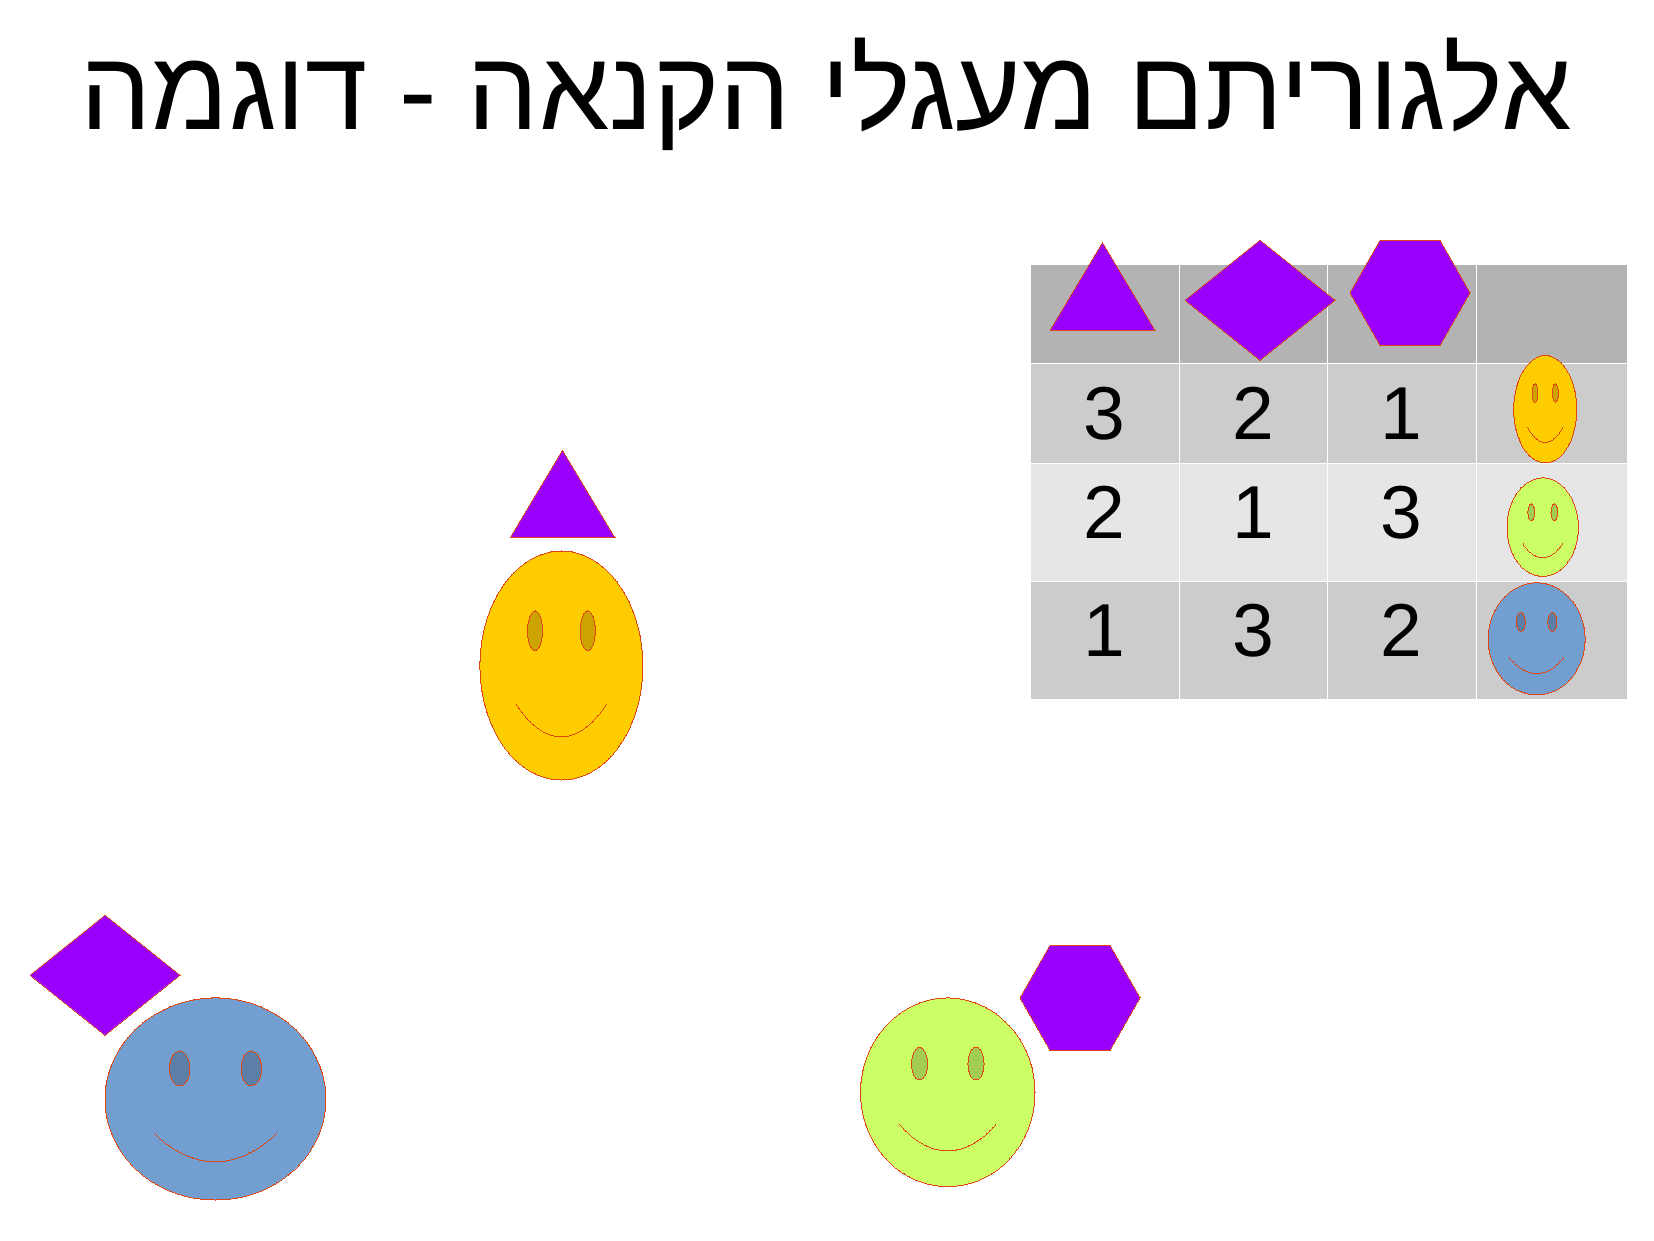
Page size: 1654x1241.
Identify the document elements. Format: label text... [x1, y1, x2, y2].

table_cell 2 [1328, 582, 1476, 699]
table_cell 2 [1180, 364, 1327, 463]
table_cell [1477, 582, 1627, 699]
text_box [105, 997, 326, 1201]
table_cell [1477, 464, 1627, 581]
text_box [1185, 240, 1336, 361]
table_cell [1477, 364, 1540, 463]
text_box [1020, 945, 1141, 1051]
table_cell 3 [1031, 364, 1179, 463]
text_box [1350, 240, 1471, 346]
text_box [1513, 355, 1577, 463]
table_cell 1 [1031, 582, 1179, 699]
table_cell 1 [1180, 464, 1327, 581]
text_box [479, 550, 643, 781]
text_box [860, 997, 1036, 1187]
table_cell 1 [1328, 364, 1476, 463]
table_cell 3 [1180, 582, 1327, 699]
table_header [1293, 265, 1327, 292]
table_header [1180, 265, 1327, 363]
text_box [1488, 582, 1586, 695]
text_box [30, 915, 181, 1036]
table_cell 3 [1328, 464, 1476, 581]
text_box [1507, 477, 1579, 577]
title אלגוריתם מעגלי הקנאה - דוגמה [0, 0, 1654, 198]
text_box [1050, 242, 1156, 331]
table_cell [1551, 364, 1627, 463]
table_cell 2 [1031, 464, 1179, 581]
table_header [1328, 265, 1476, 363]
text_box [510, 450, 616, 538]
table_header [1477, 265, 1627, 363]
table_header [1031, 265, 1179, 363]
